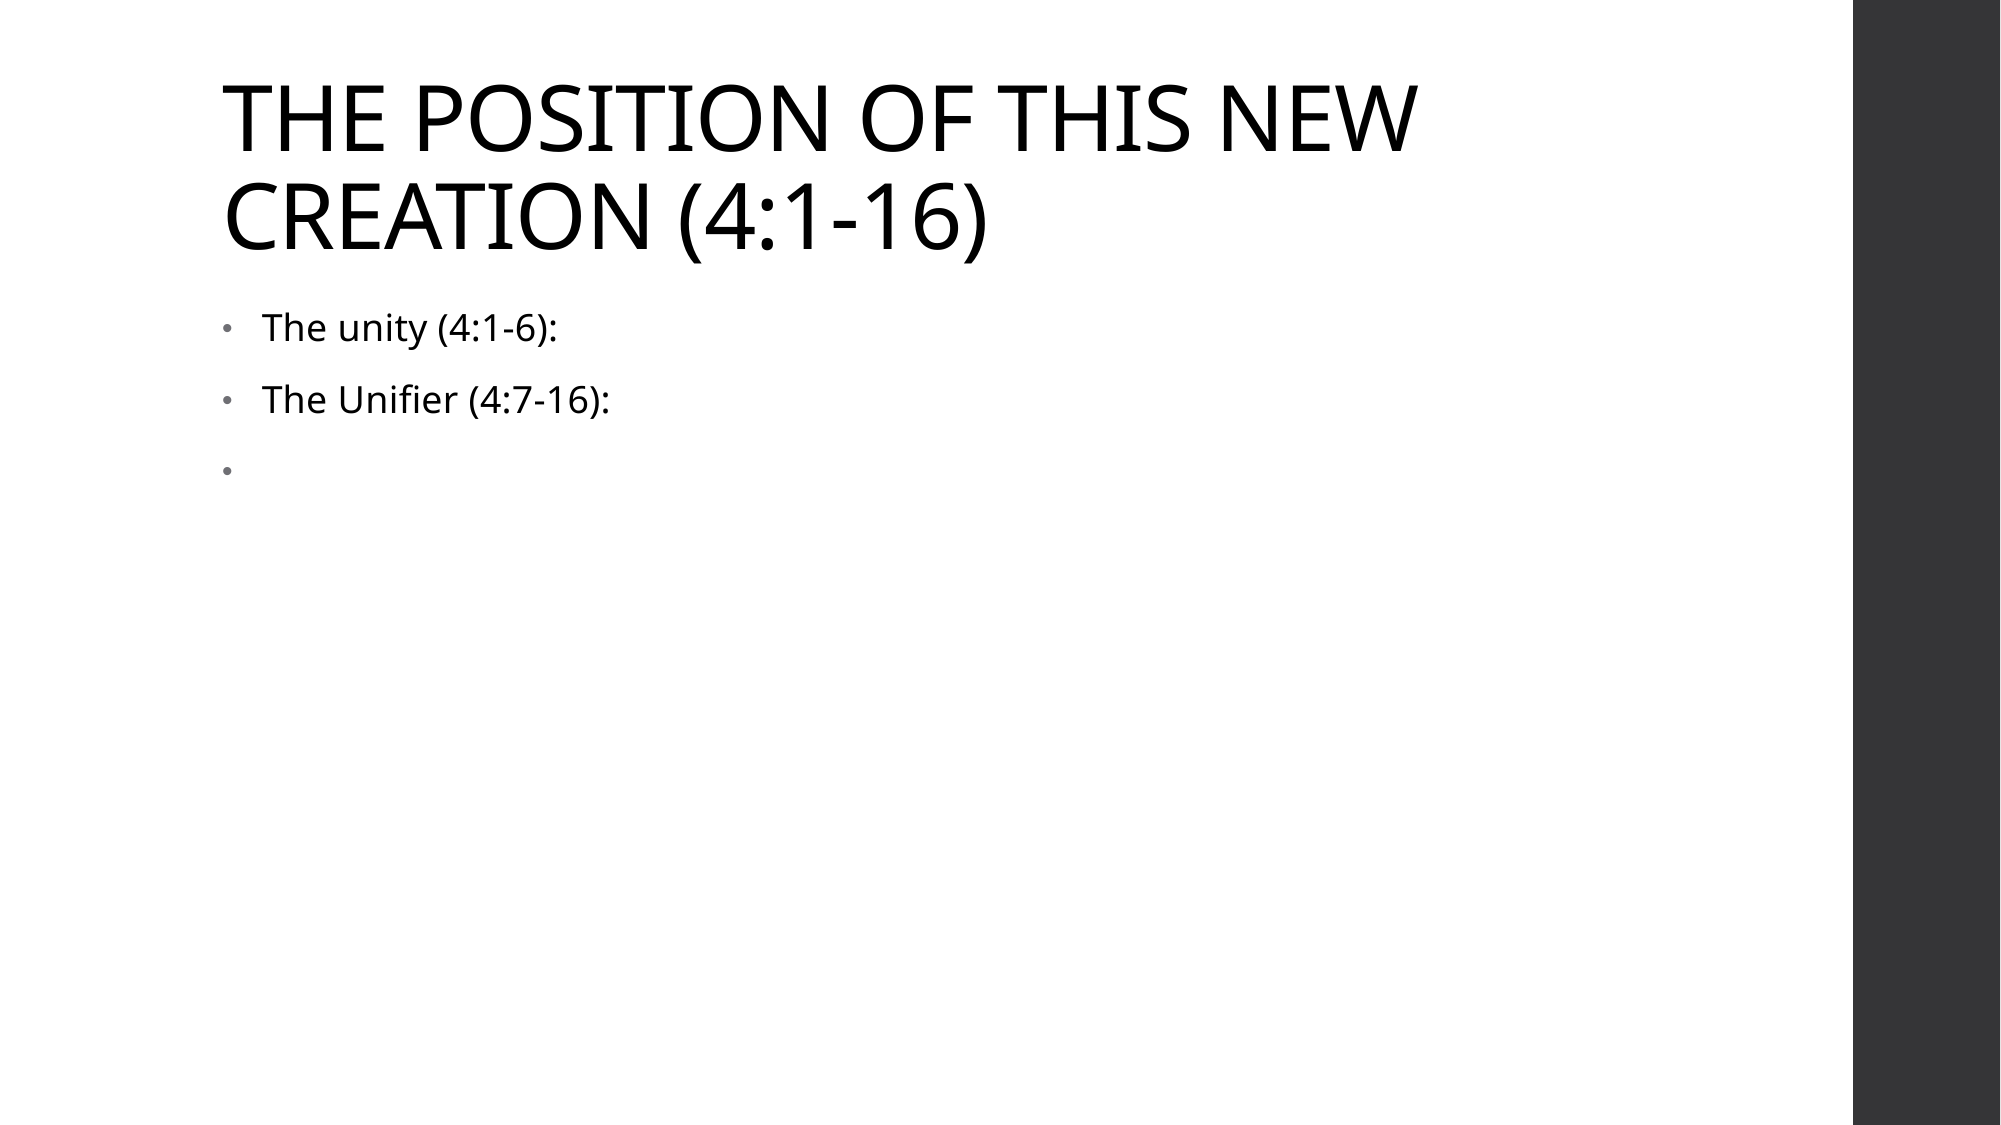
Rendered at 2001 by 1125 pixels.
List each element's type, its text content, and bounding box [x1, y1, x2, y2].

list The unity (4:1-6): The Unifier (4:7-16): [206, 299, 1617, 1014]
title THE POSITION OF THIS NEW CREATION (4:1-16) [206, 60, 1797, 278]
